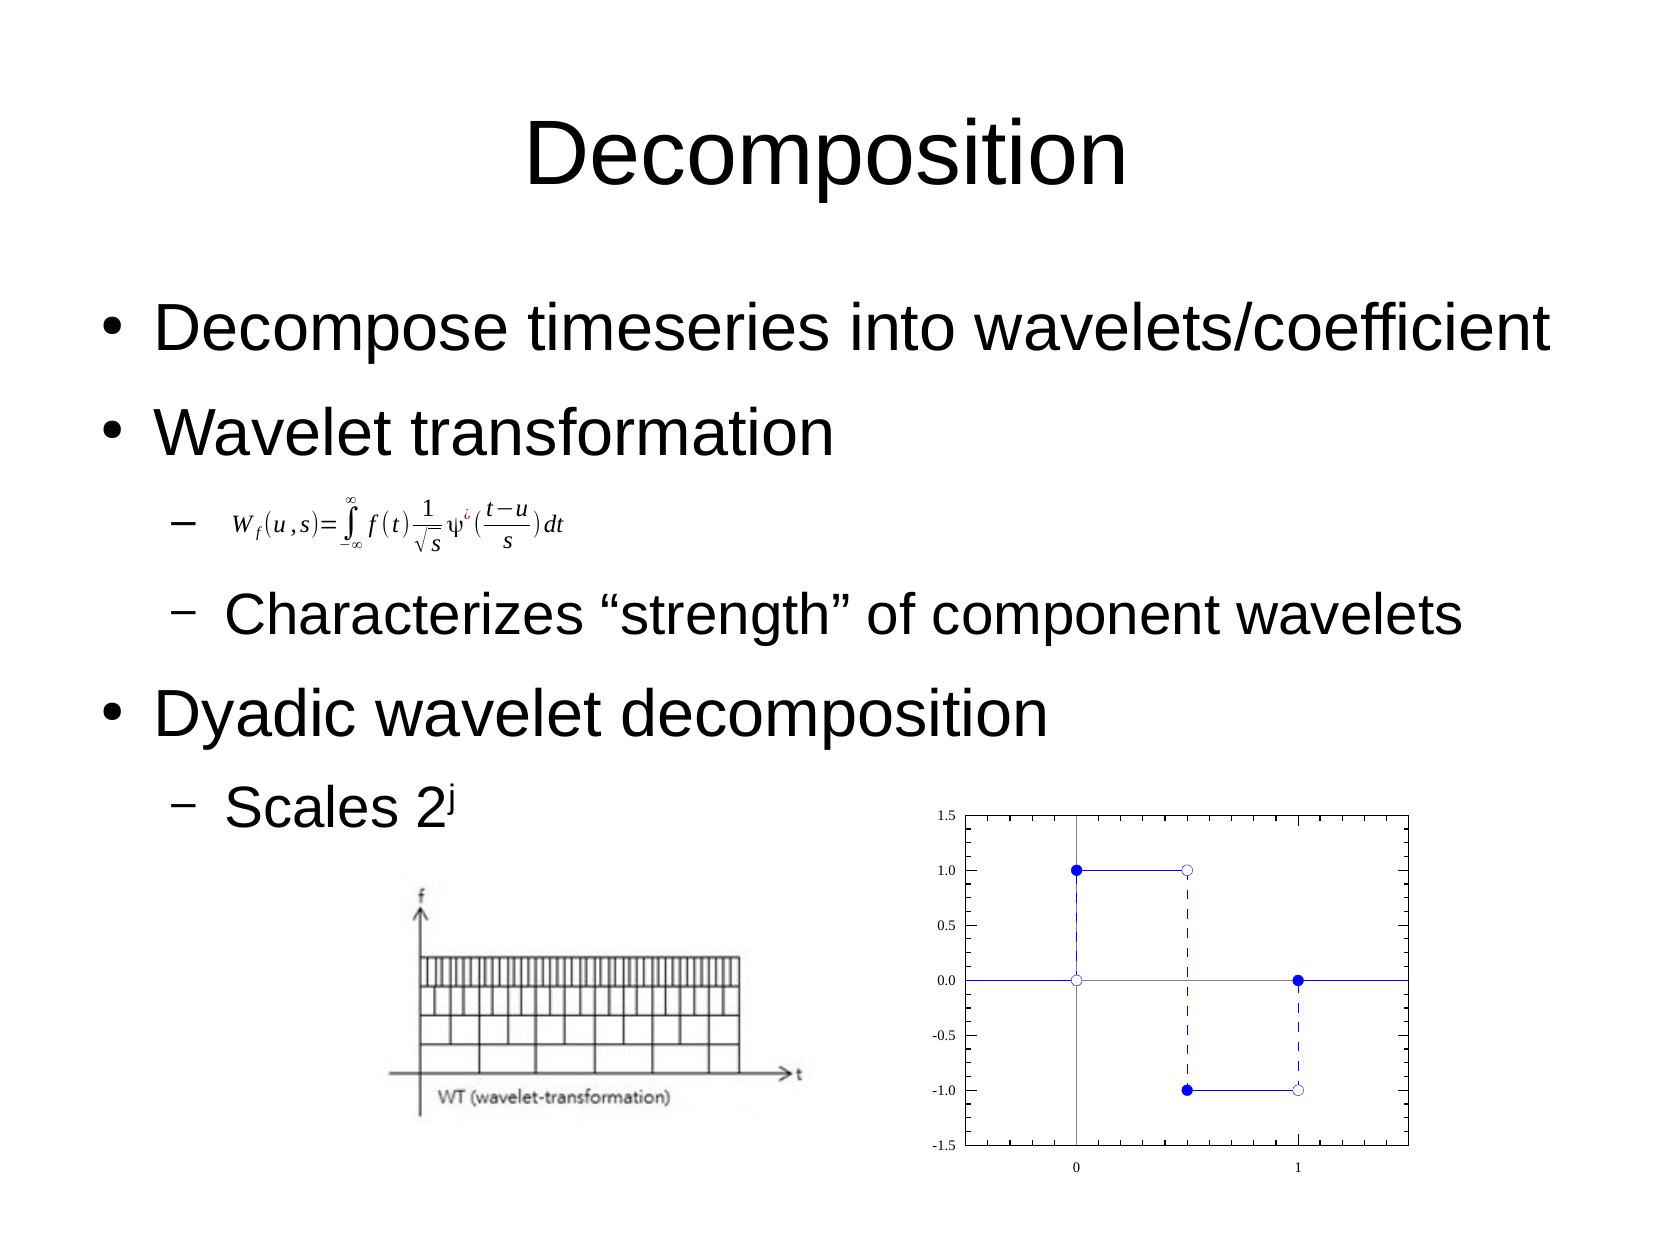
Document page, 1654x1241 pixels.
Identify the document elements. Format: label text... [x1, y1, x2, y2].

title Decomposition [82, 49, 1571, 257]
picture [375, 869, 826, 1147]
list Decompose timeseries into wavelets/coefficient Wavelet transformation Characterizes “strength” of component wavelets Dyadic wavelet decomposition Scales 2j [82, 290, 1571, 1010]
chart [225, 495, 571, 557]
picture [915, 795, 1441, 1189]
